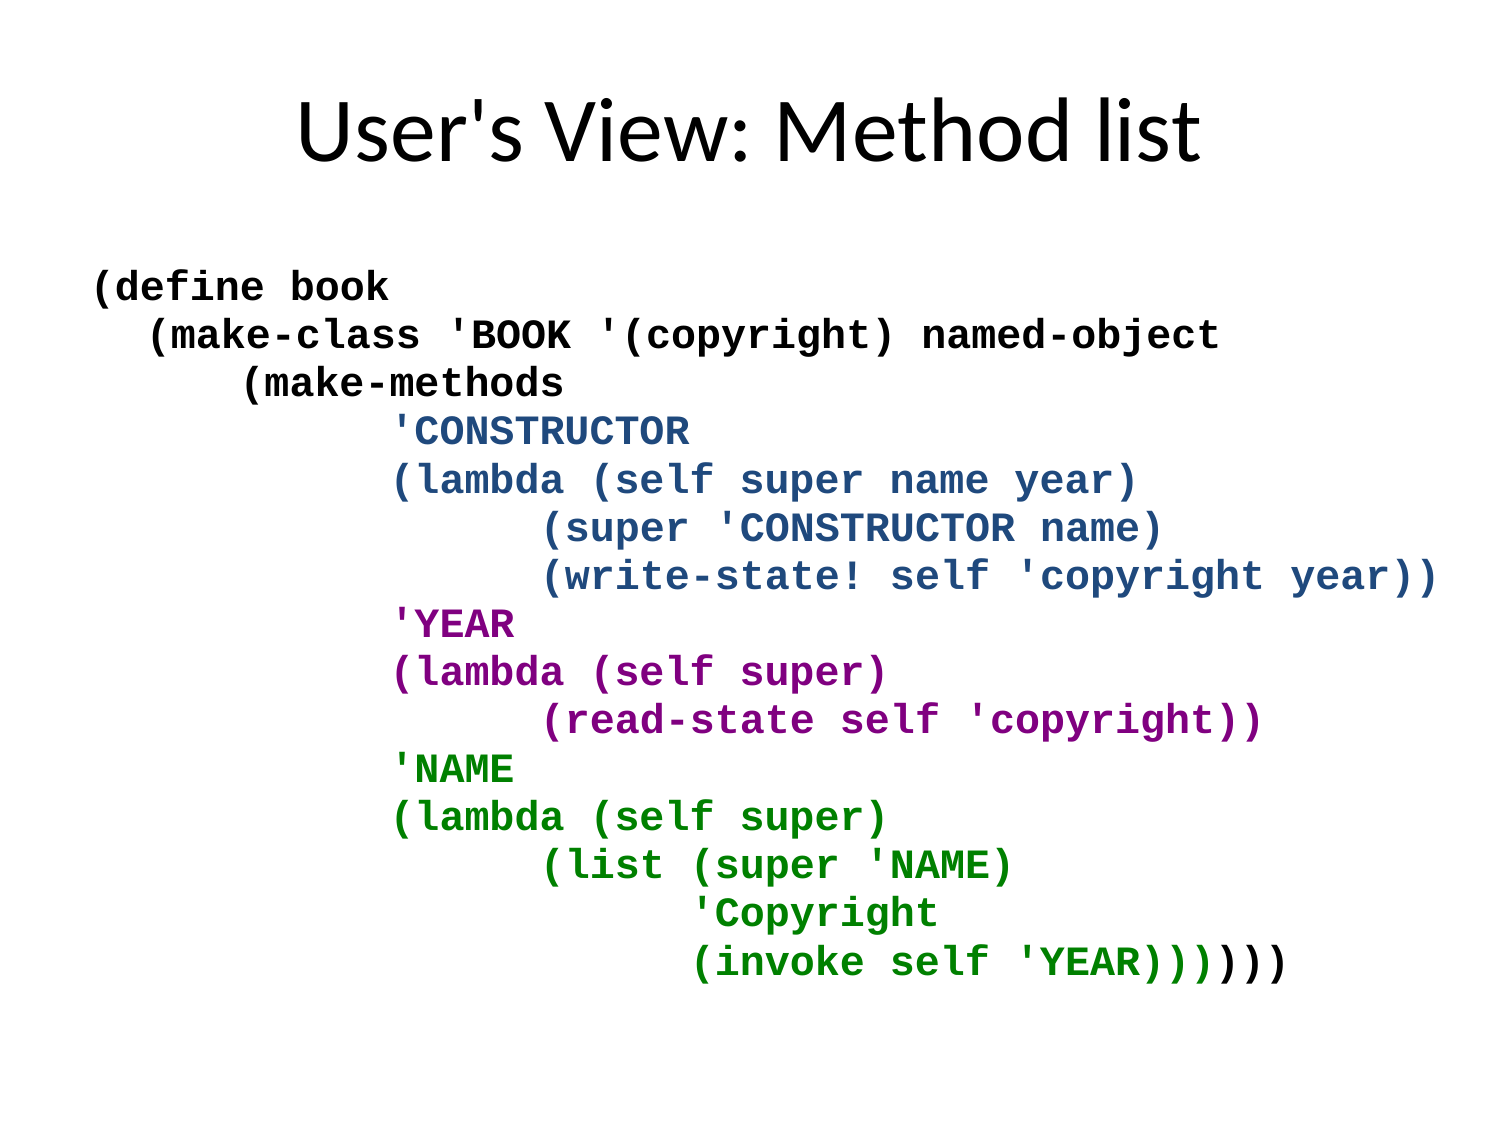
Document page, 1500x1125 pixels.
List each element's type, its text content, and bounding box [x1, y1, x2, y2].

title User's View: Method list [75, 45, 1426, 233]
list (define book (make-class 'BOOK '(copyright) named-object (make-methods 'CONSTRUCTOR (lambda (self super name year) (super 'CONSTRUCTOR name) (write-state! self 'copyright year)) 'YEAR (lambda (self super) (read-state self 'copyright)) 'NAME (lambda (self super) (list (super 'NAME) 'Copyright (invoke self 'YEAR)))))) [74, 262, 1463, 1113]
